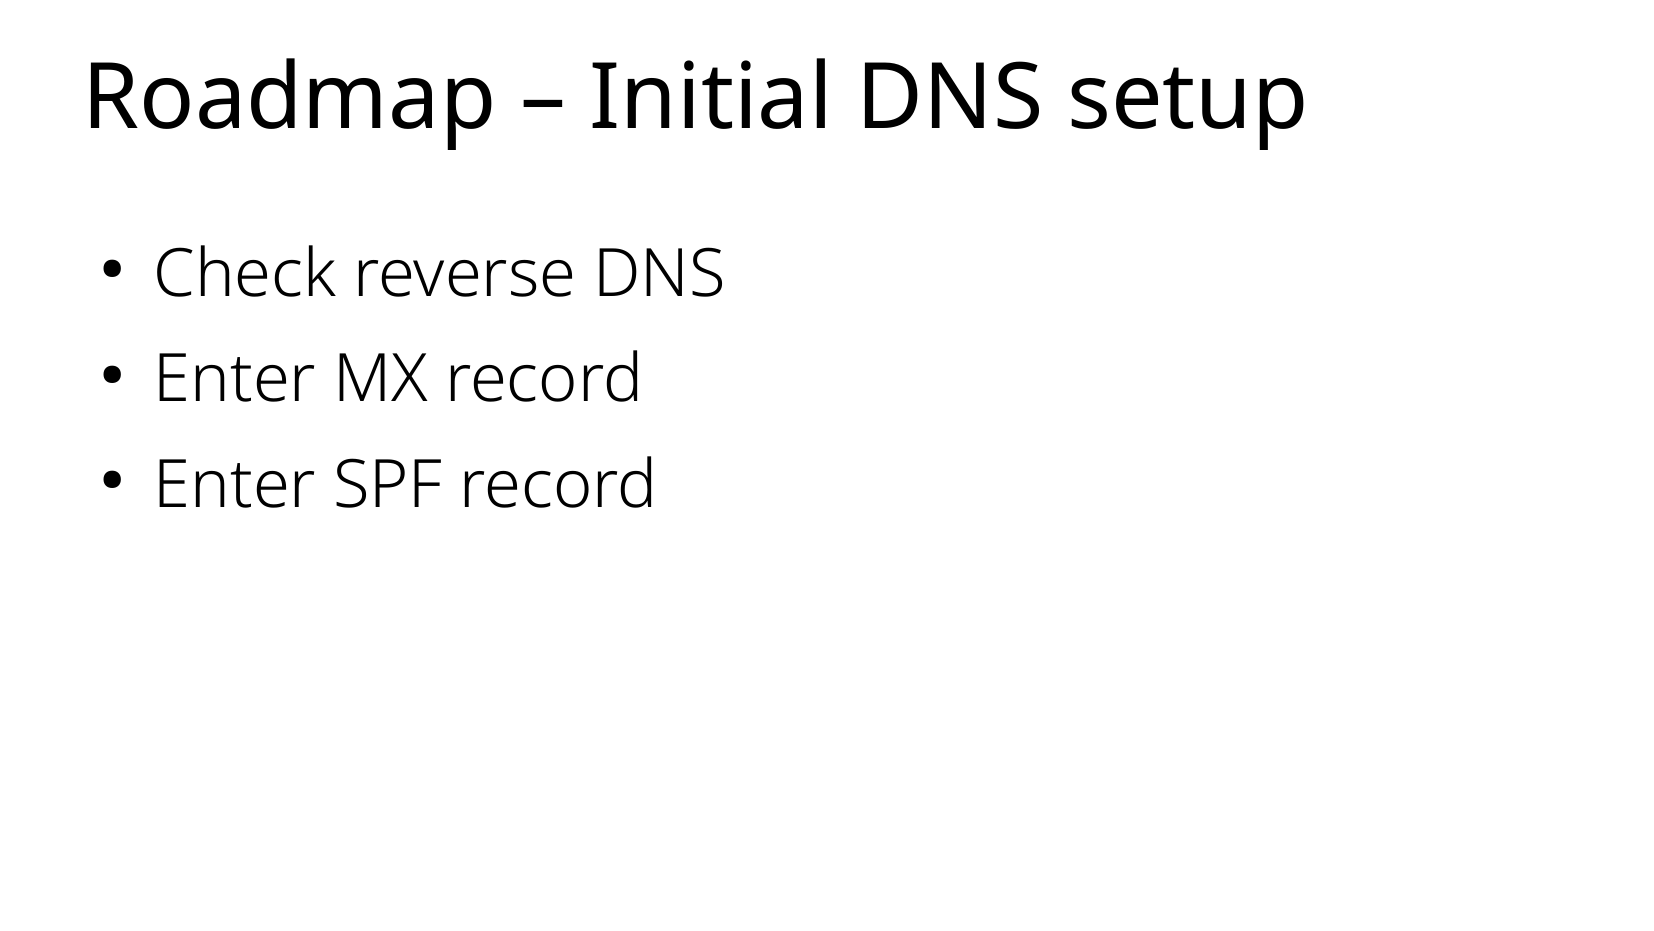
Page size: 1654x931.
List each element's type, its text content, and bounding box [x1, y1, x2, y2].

list Check reverse DNS Enter MX record Enter SPF record [82, 224, 1571, 825]
title Roadmap – Initial DNS setup [82, 37, 1571, 150]
